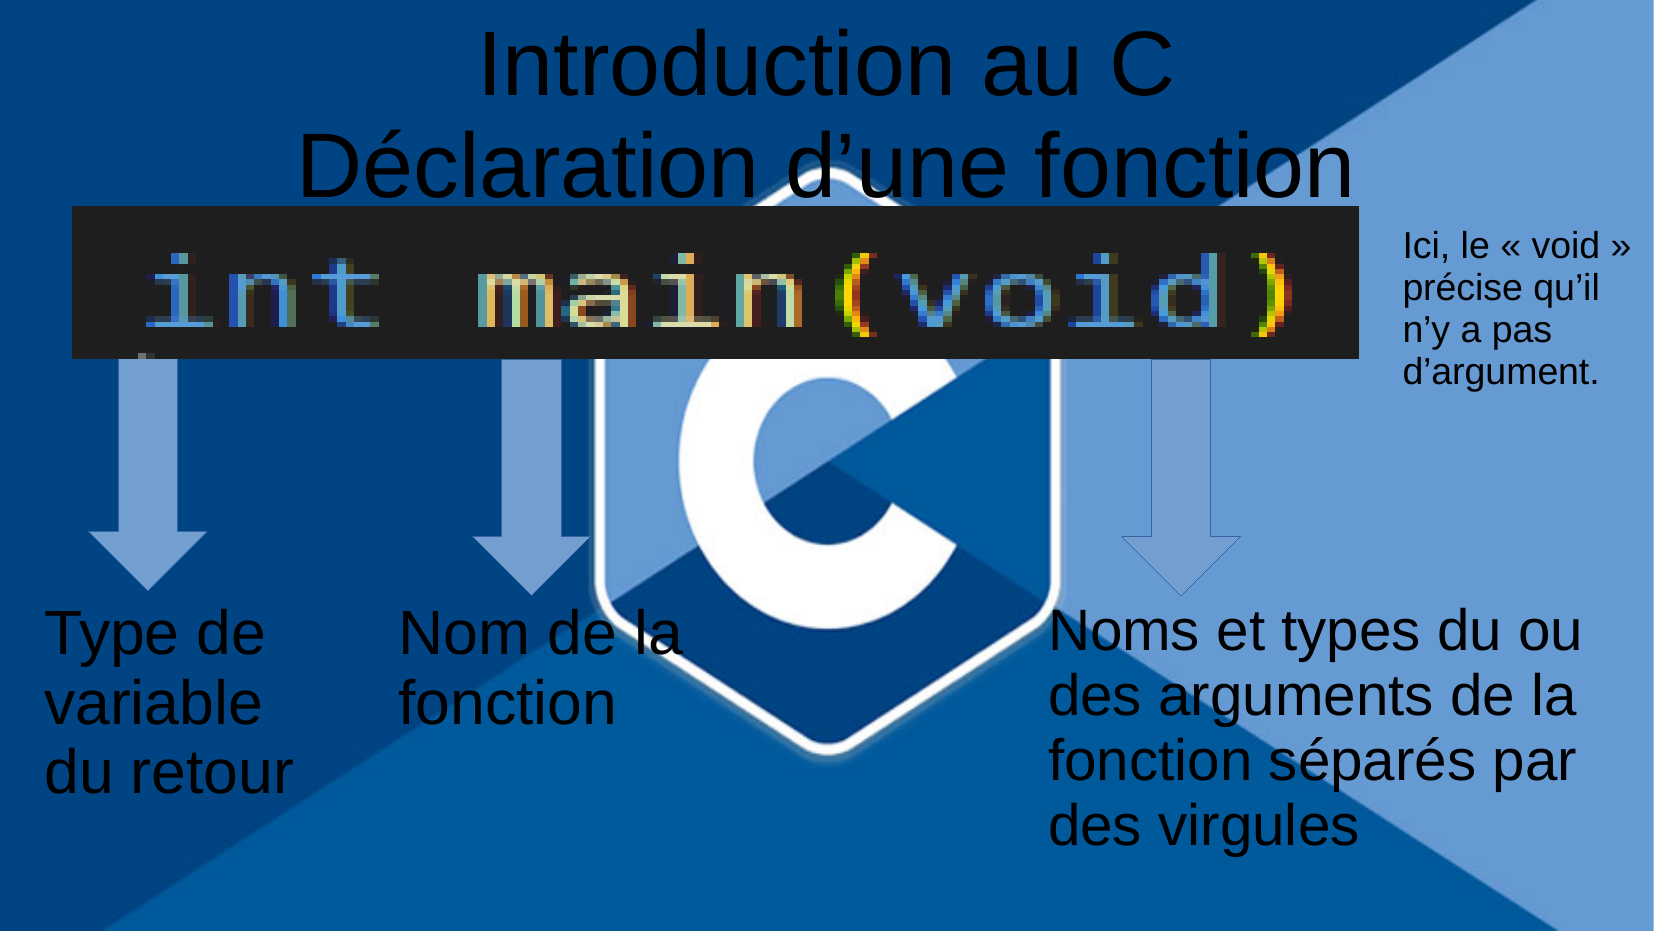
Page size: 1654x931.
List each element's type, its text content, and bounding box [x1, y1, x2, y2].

text_box [88, 359, 207, 590]
text_box Type de variable du retour [29, 590, 355, 815]
title Introduction au C Déclaration d’une fonction [82, 12, 1571, 218]
text_box Ici, le « void » précise qu’il n’y a pas d’argument. [1387, 217, 1654, 401]
text_box Noms et types du ou des arguments de la fonction séparés par des virgules [1033, 590, 1654, 931]
text_box [1122, 359, 1241, 590]
text_box Nom de la fonction [383, 590, 709, 745]
picture [0, 0, 1654, 931]
text_box [472, 359, 591, 590]
